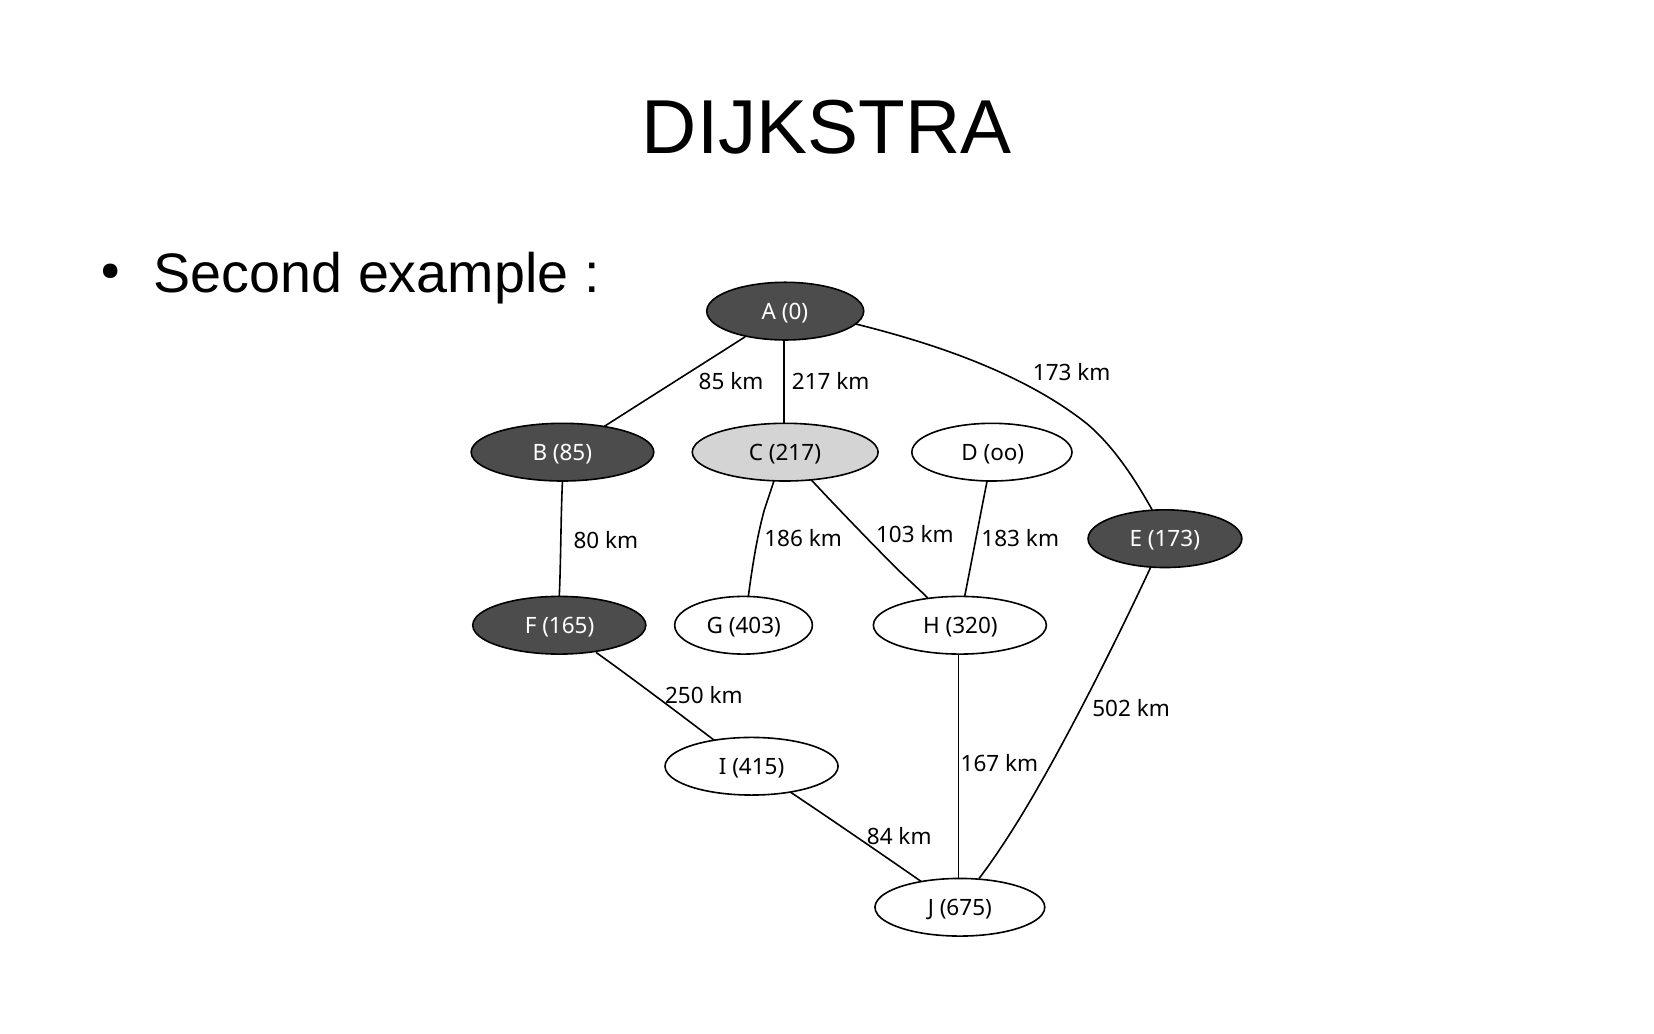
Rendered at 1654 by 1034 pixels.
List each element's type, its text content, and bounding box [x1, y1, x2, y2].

list Second example : [82, 241, 1571, 842]
title DIJKSTRA [82, 41, 1571, 214]
picture [460, 271, 1252, 948]
